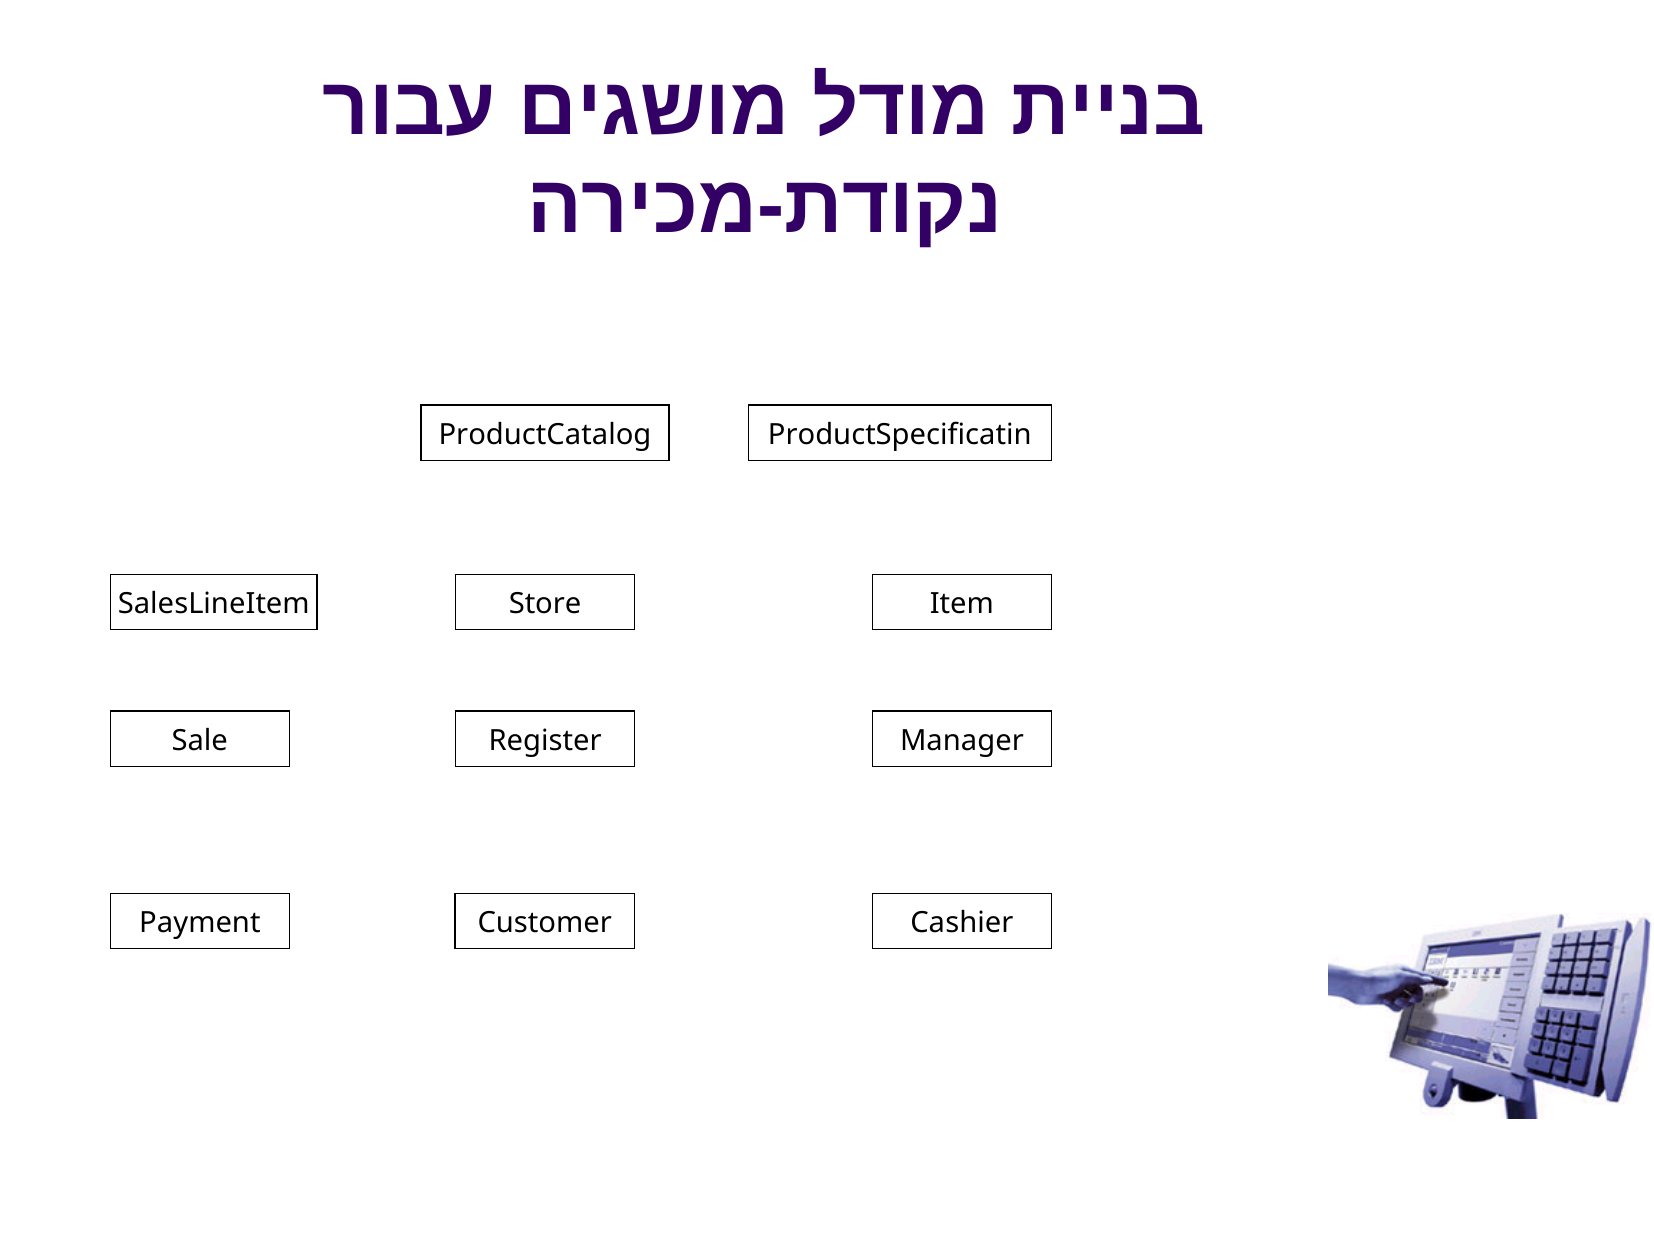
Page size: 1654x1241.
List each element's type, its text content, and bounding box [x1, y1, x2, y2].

text_box SalesLineItem [110, 574, 318, 630]
title בניית מודל מושגים עבור נקודת-מכירה [82, 22, 1447, 257]
text_box ProductCatalog [421, 405, 670, 461]
picture [1328, 913, 1654, 1119]
text_box Cashier [872, 893, 1052, 949]
text_box Manager [872, 711, 1052, 767]
text_box Register [455, 711, 635, 767]
text_box Store [455, 574, 635, 630]
text_box Sale [110, 711, 290, 767]
text_box Customer [455, 893, 635, 949]
text_box Payment [110, 893, 290, 949]
text_box Item [872, 574, 1052, 630]
text_box ProductSpecificatin [748, 405, 1052, 461]
